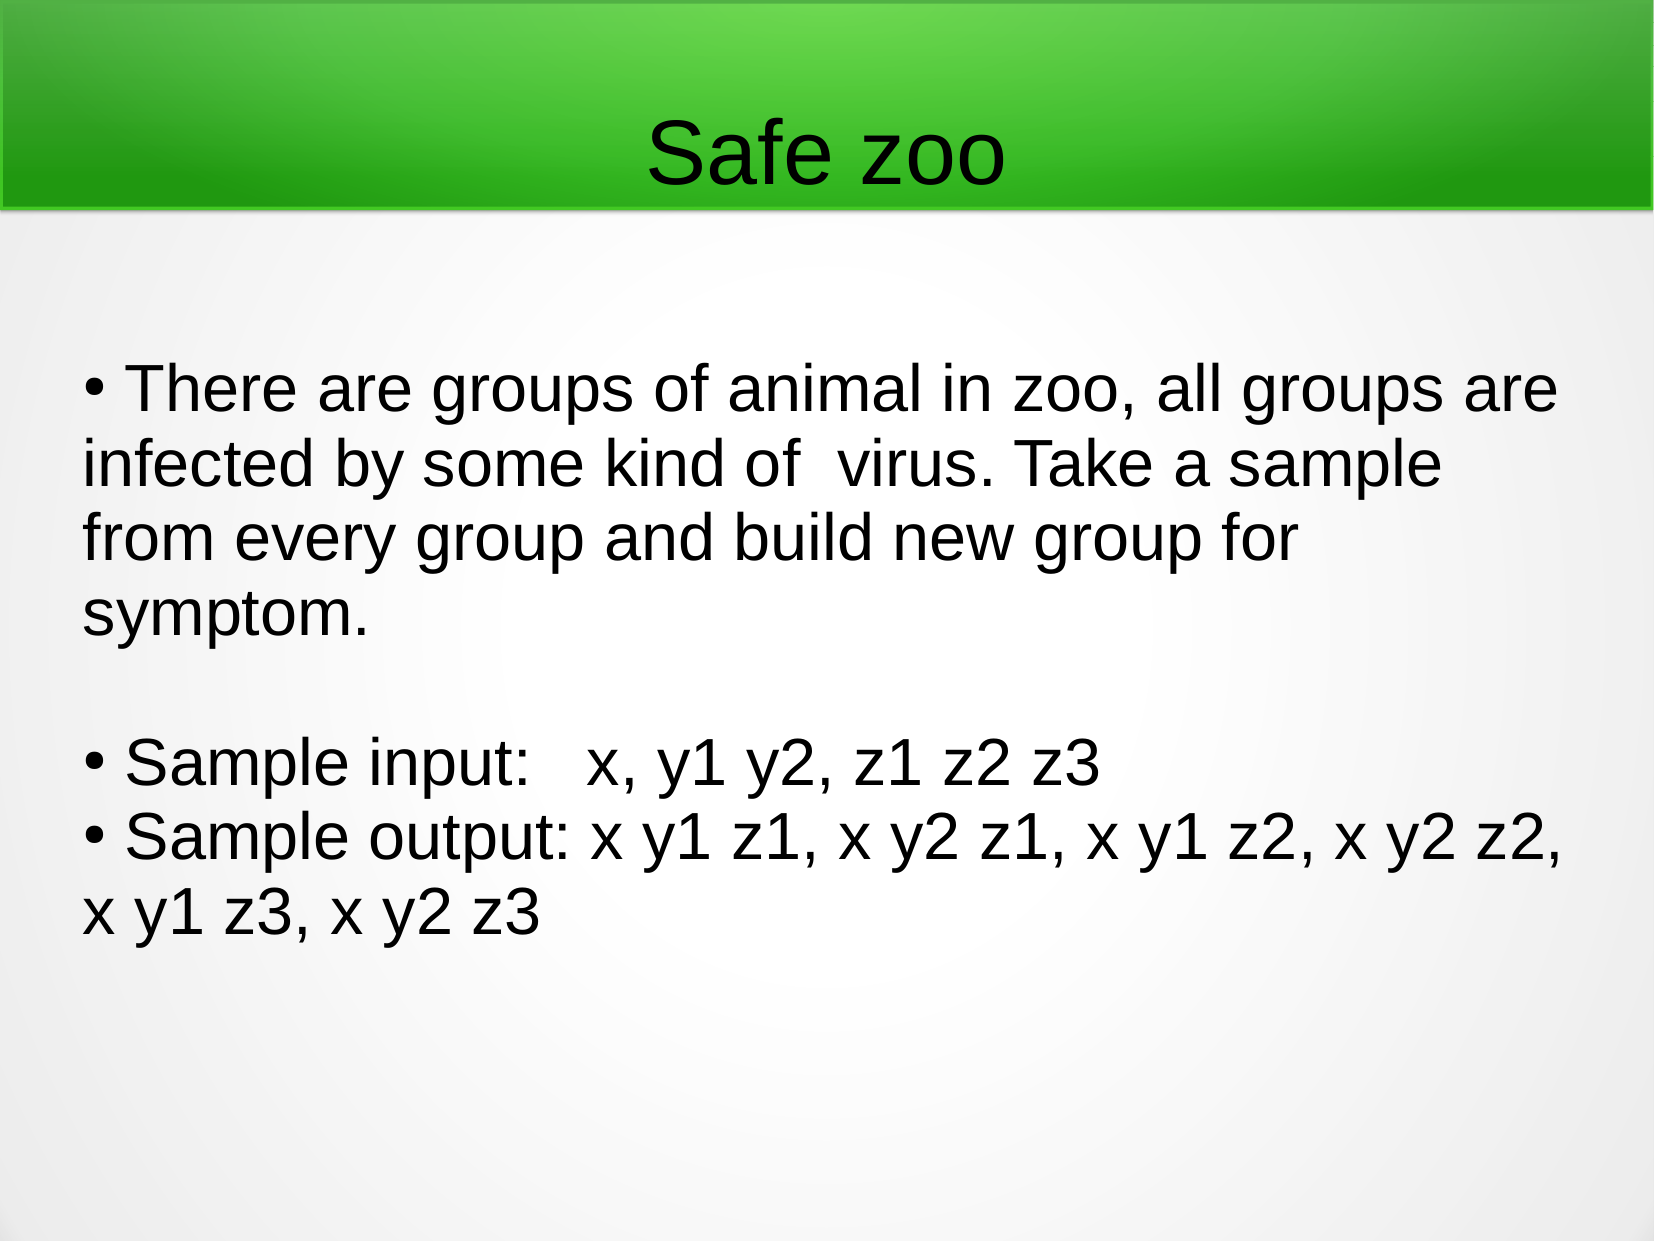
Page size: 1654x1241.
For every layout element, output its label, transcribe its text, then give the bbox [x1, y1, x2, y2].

title Safe zoo [82, 49, 1571, 257]
subtitle There are groups of animal in zoo, all groups are infected by some kind of virus. Take a sample from every group and build new group for symptom. Sample input: x, y1 y2, z1 z2 z3 Sample output: x y1 z1, x y2 z1, x y1 z2, x y2 z2, x y1 z3, x y2 z3 [82, 290, 1571, 1010]
